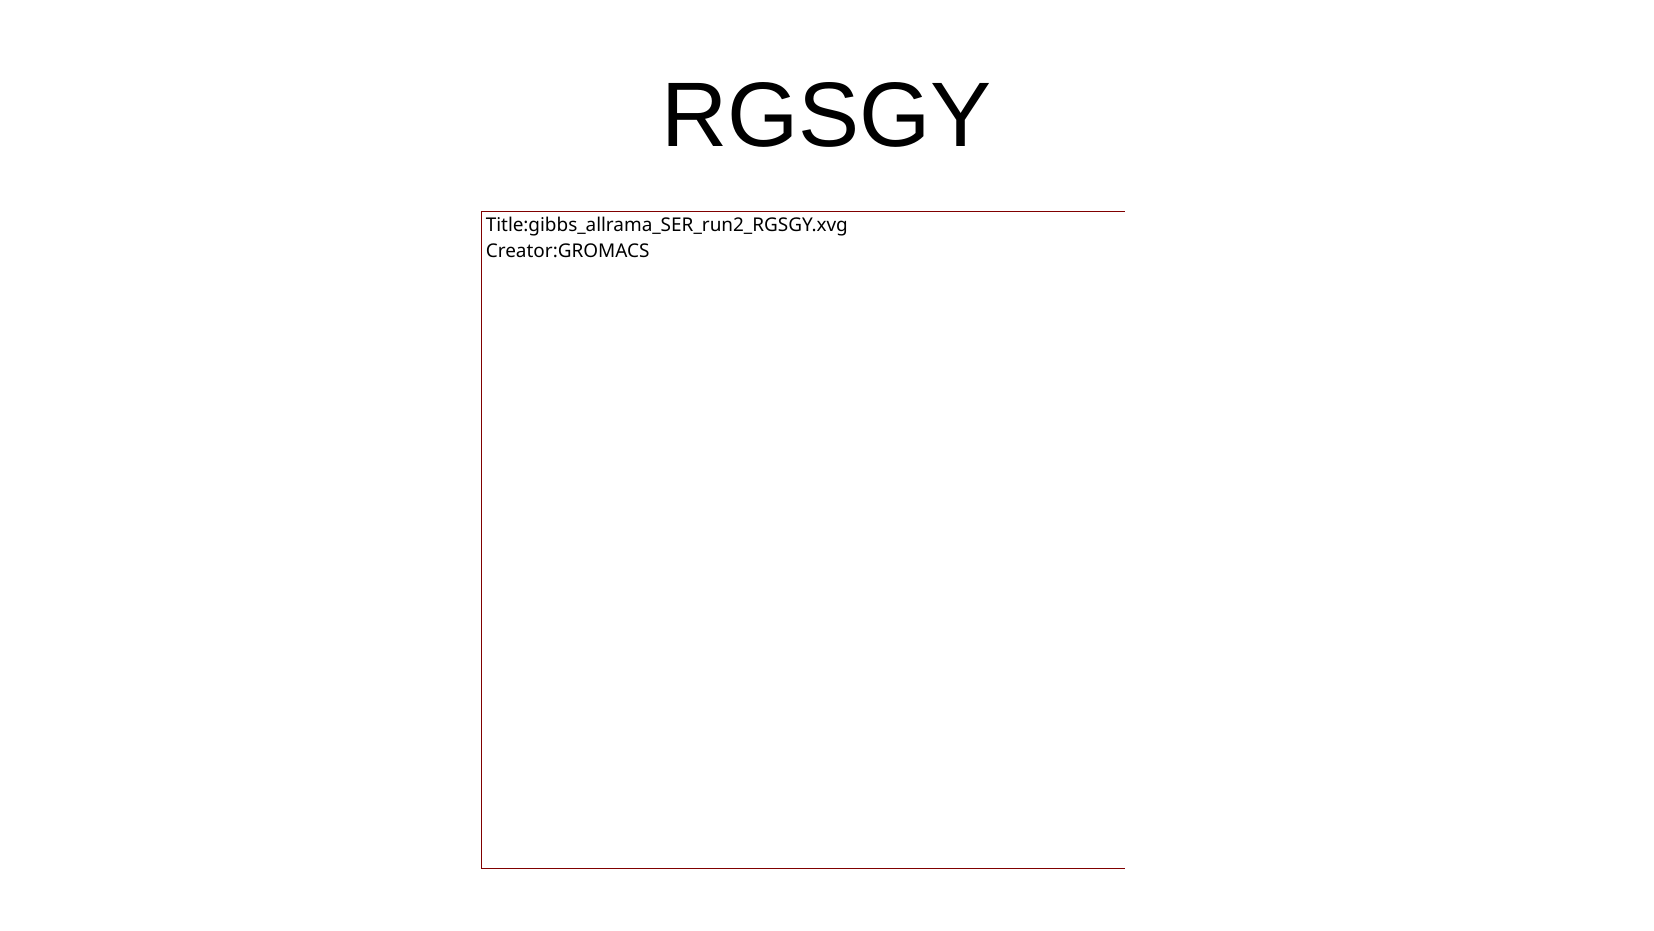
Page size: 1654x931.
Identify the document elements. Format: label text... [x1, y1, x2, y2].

picture [479, 210, 1126, 869]
title RGSGY [82, 37, 1571, 193]
